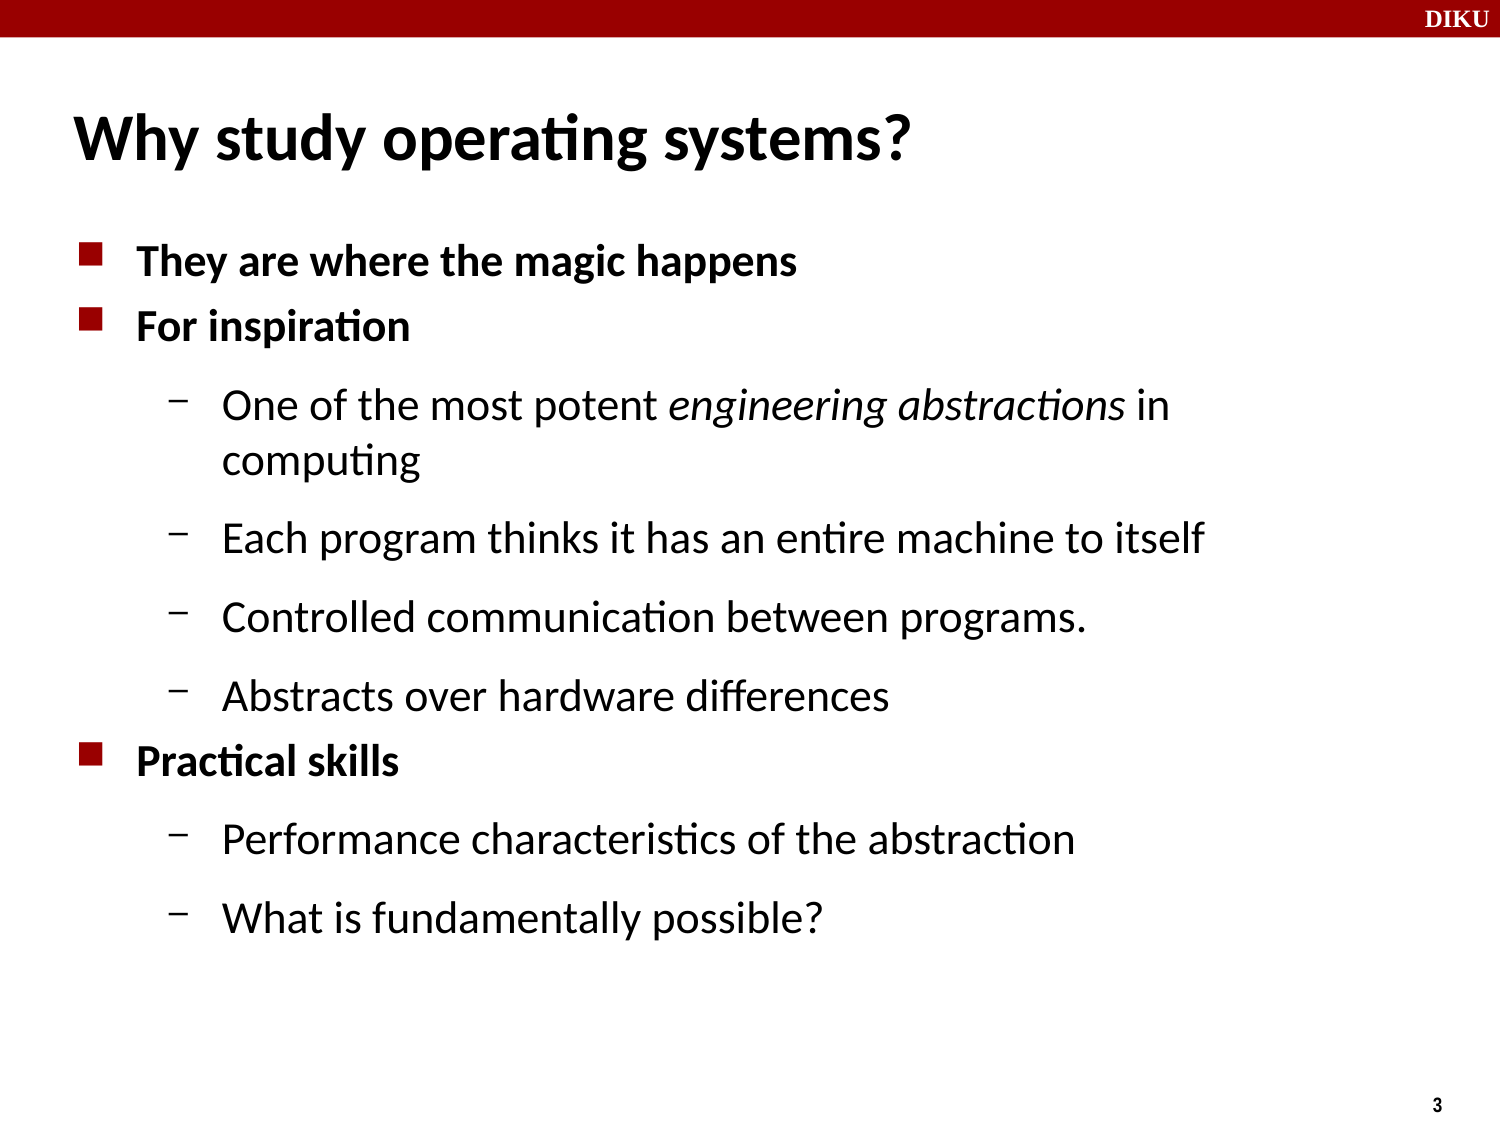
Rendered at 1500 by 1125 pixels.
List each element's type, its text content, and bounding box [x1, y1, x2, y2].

title Why study operating systems? [58, 71, 1304, 197]
list They are where the magic happens For inspiration One of the most potent engineering abstractions in computing Each program thinks it has an entire machine to itself Controlled communication between programs. Abstracts over hardware differences Practical skills Performance characteristics of the abstraction What is fundamentally possible? [65, 223, 1361, 1040]
